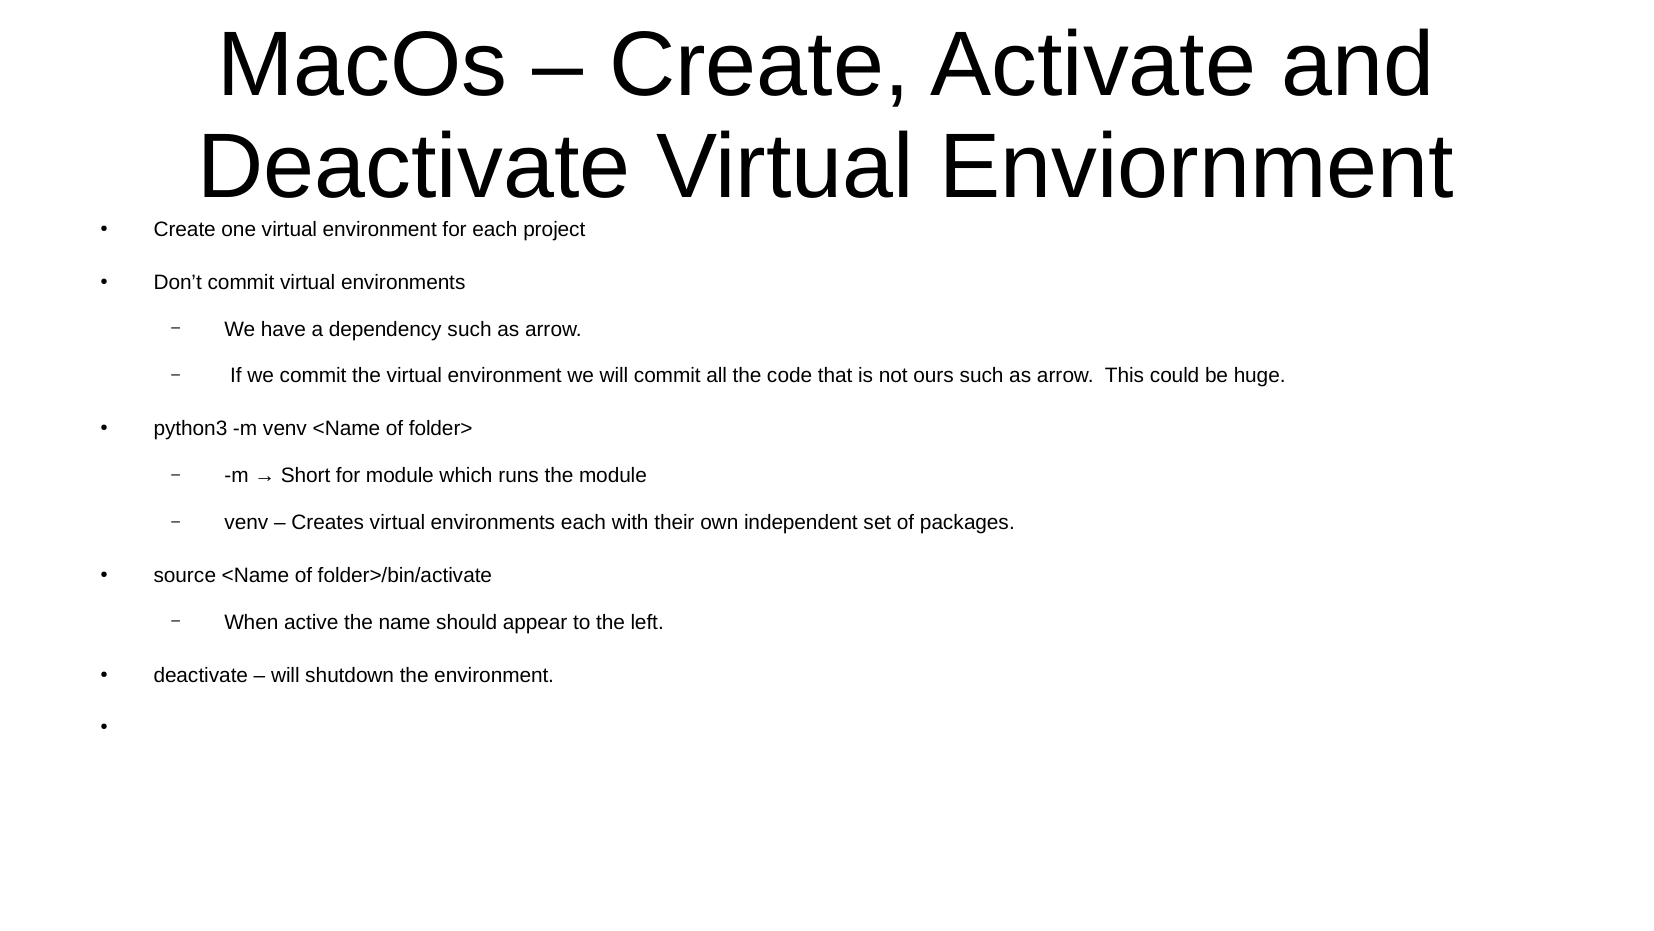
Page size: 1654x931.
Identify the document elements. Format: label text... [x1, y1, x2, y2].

list Create one virtual environment for each project Don’t commit virtual environments We have a dependency such as arrow. If we commit the virtual environment we will commit all the code that is not ours such as arrow. This could be huge. python3 -m venv <Name of folder> -m → Short for module which runs the module venv – Creates virtual environments each with their own independent set of packages. source <Name of folder>/bin/activate When active the name should appear to the left. deactivate – will shutdown the environment. [82, 217, 1606, 901]
title MacOs – Create, Activate and Deactivate Virtual Enviornment [82, 12, 1571, 217]
